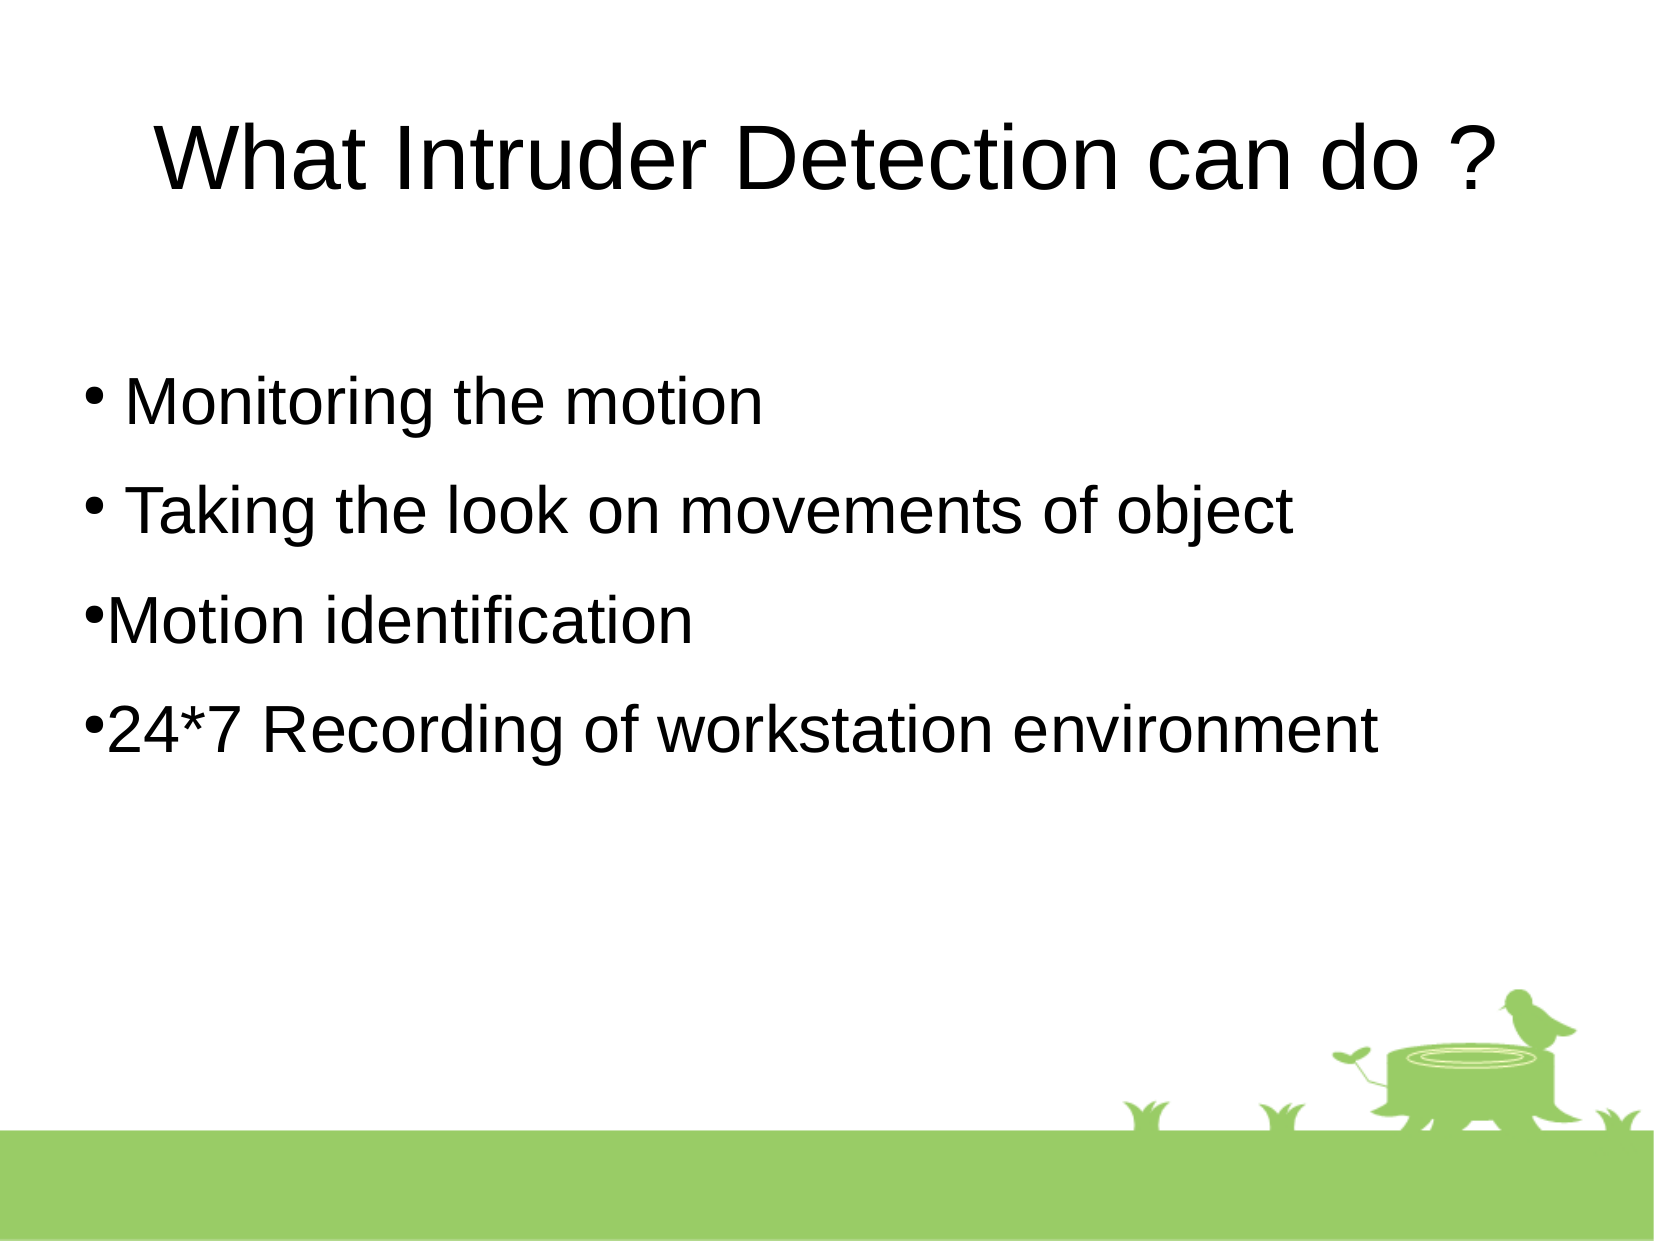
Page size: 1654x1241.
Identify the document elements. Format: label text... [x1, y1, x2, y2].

list Monitoring the motion Taking the look on movements of object Motion identification 24*7 Recording of workstation environment [82, 248, 1571, 968]
title What Intruder Detection can do ? [82, 97, 1571, 209]
